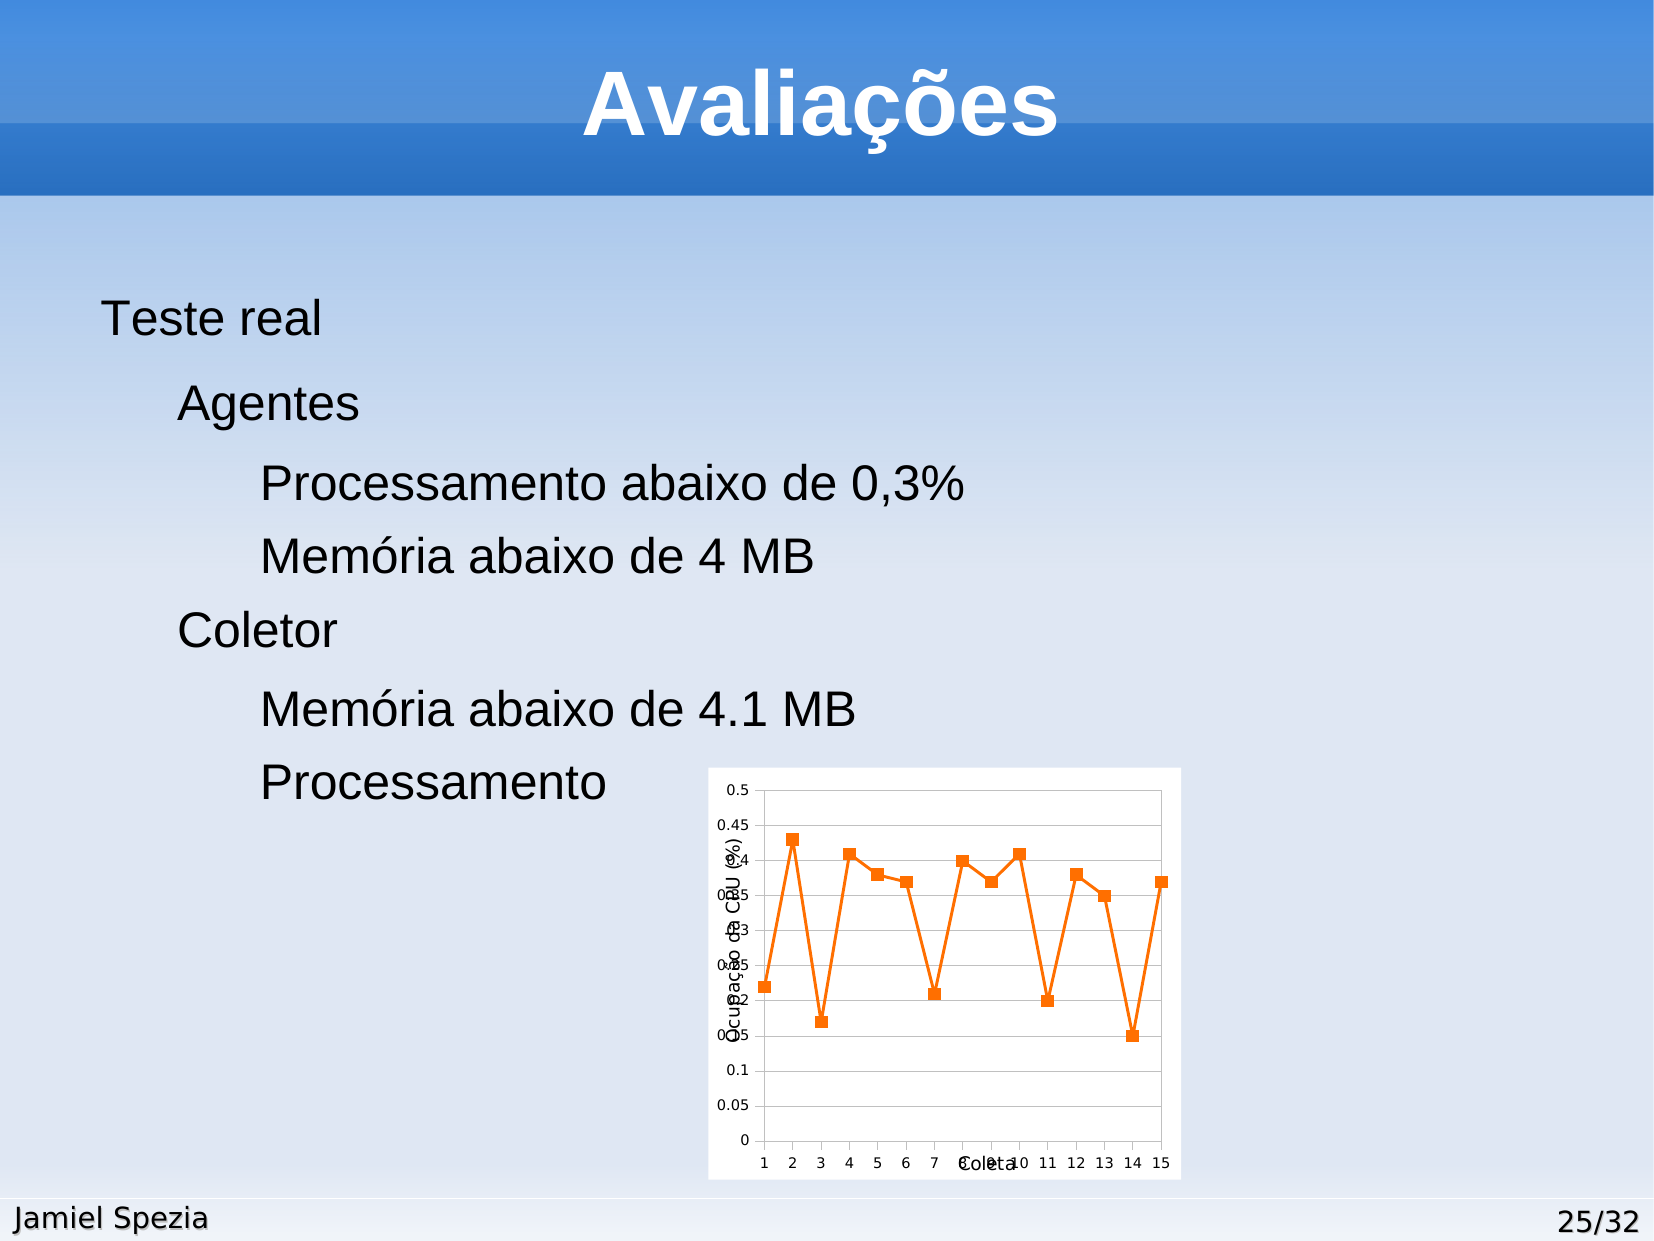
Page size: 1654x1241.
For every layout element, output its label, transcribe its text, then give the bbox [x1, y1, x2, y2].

list Teste real Agentes Processamento abaixo de 0,3% Memória abaixo de 4 MB Coletor Memória abaixo de 4.1 MB Processamento [82, 290, 1571, 1094]
picture [0, 1199, 1654, 1241]
picture [0, 0, 1654, 1198]
title Avaliações [76, 0, 1565, 208]
chart [708, 767, 1182, 1181]
